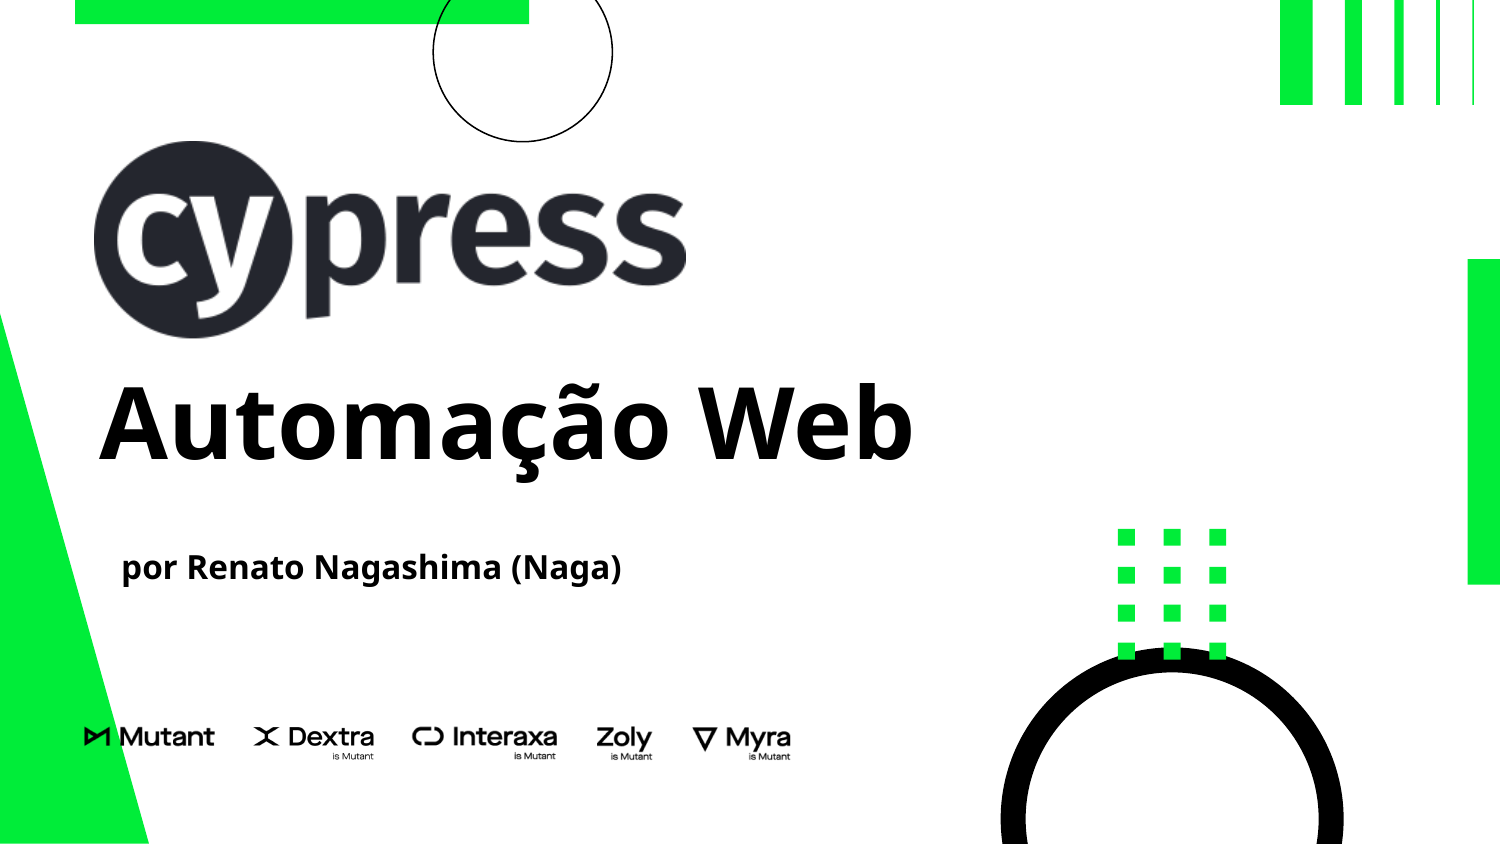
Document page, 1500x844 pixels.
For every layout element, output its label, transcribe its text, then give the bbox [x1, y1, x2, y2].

title Automação Web [59, 344, 1457, 497]
picture [75, 720, 800, 769]
picture [94, 141, 686, 340]
title por Renato Nagashima (Naga) [106, 519, 827, 614]
